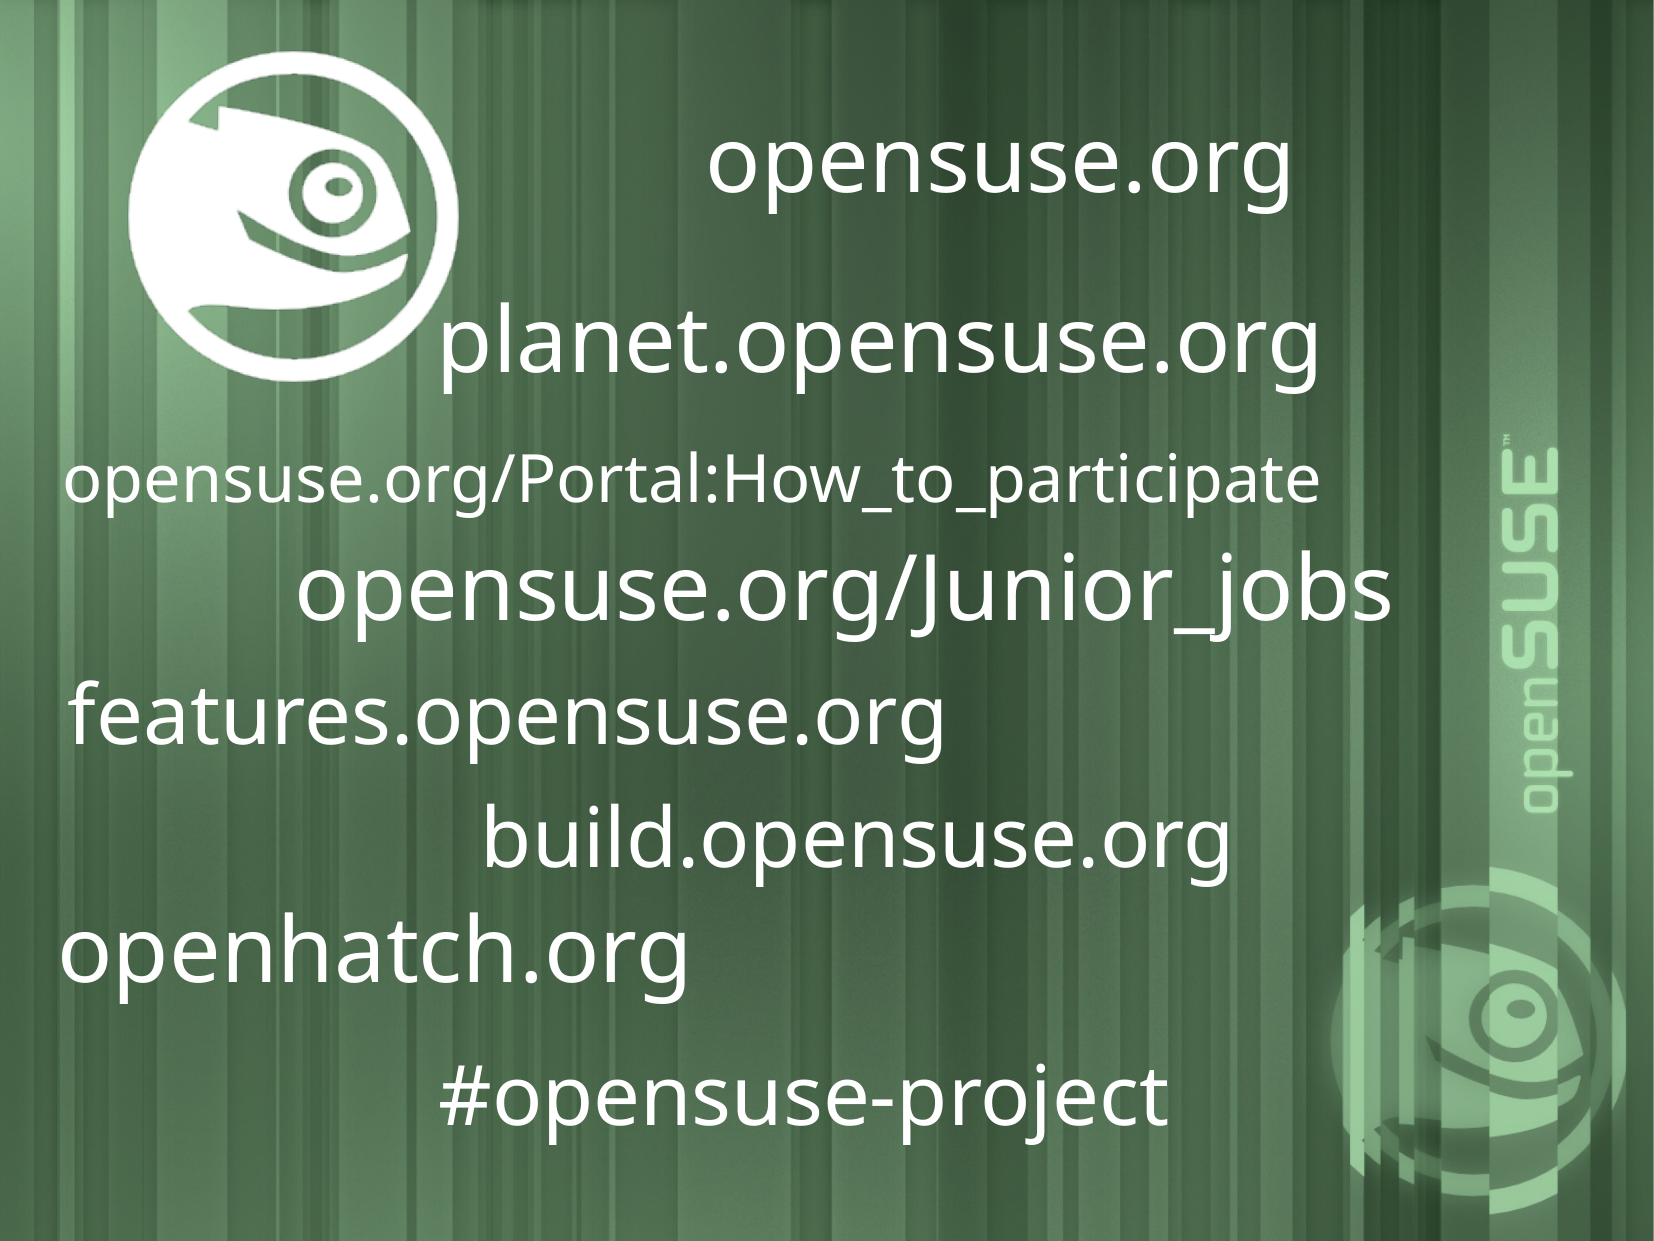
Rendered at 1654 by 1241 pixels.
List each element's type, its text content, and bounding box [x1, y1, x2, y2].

text_box openhatch.org [42, 876, 1225, 1044]
picture [0, 0, 1654, 1241]
text_box #opensuse-project [423, 1029, 1288, 1183]
text_box build.opensuse.org [466, 771, 1330, 925]
text_box opensuse.org/Junior_jobs [279, 550, 1502, 683]
text_box opensuse.org/Portal:How_to_participate [47, 423, 1654, 550]
text_box features.opensuse.org [52, 647, 1128, 801]
text_box opensuse.org [691, 87, 1386, 255]
text_box planet.opensuse.org [422, 266, 1654, 435]
